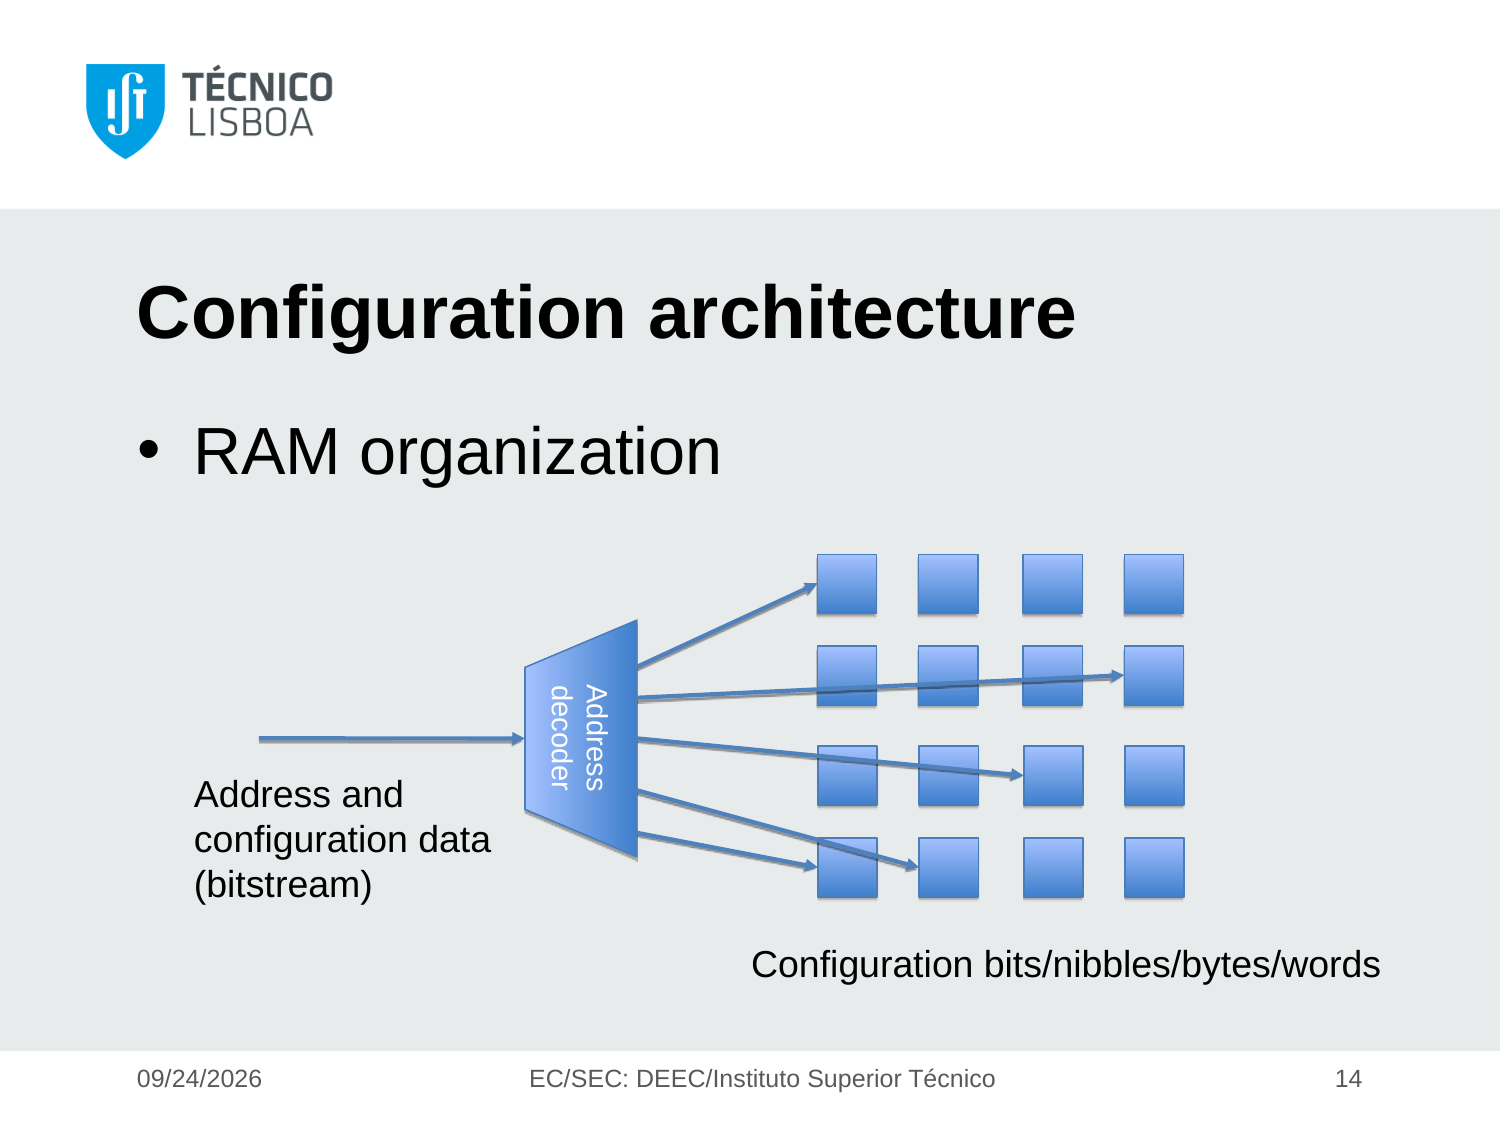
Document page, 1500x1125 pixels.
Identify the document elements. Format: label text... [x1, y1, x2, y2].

text_box [818, 746, 877, 759]
text_box [1024, 746, 1083, 805]
list RAM organization [121, 400, 1378, 529]
text_box [818, 554, 877, 614]
text_box [1125, 838, 1184, 897]
text_box Address decoder [525, 620, 637, 857]
text_box [919, 554, 978, 614]
text_box [818, 759, 877, 805]
text_box [919, 768, 978, 805]
text_box [919, 838, 978, 897]
text_box [823, 838, 877, 853]
text_box [919, 646, 978, 682]
text_box [1023, 680, 1082, 705]
text_box [818, 646, 877, 687]
text_box [919, 685, 978, 705]
text_box Address and configuration data (bitstream) [179, 762, 525, 913]
text_box [1023, 646, 1082, 677]
text_box [919, 746, 978, 769]
text_box [1124, 646, 1184, 705]
text_box Configuration bits/nibbles/bytes/words [736, 932, 1397, 993]
text_box [1023, 554, 1082, 614]
text_box [818, 689, 877, 705]
text_box [818, 843, 877, 897]
slide_number <number> [1077, 1052, 1378, 1103]
slide_number 10/29/2020 [121, 1052, 425, 1103]
text_box [1024, 838, 1083, 897]
title Configuration architecture [121, 237, 1378, 381]
text_box [1124, 554, 1184, 614]
text_box [1125, 746, 1184, 805]
picture [0, 0, 1500, 1125]
footer EC/SEC: DEEC/Instituto Superior Técnico [512, 1052, 1021, 1103]
